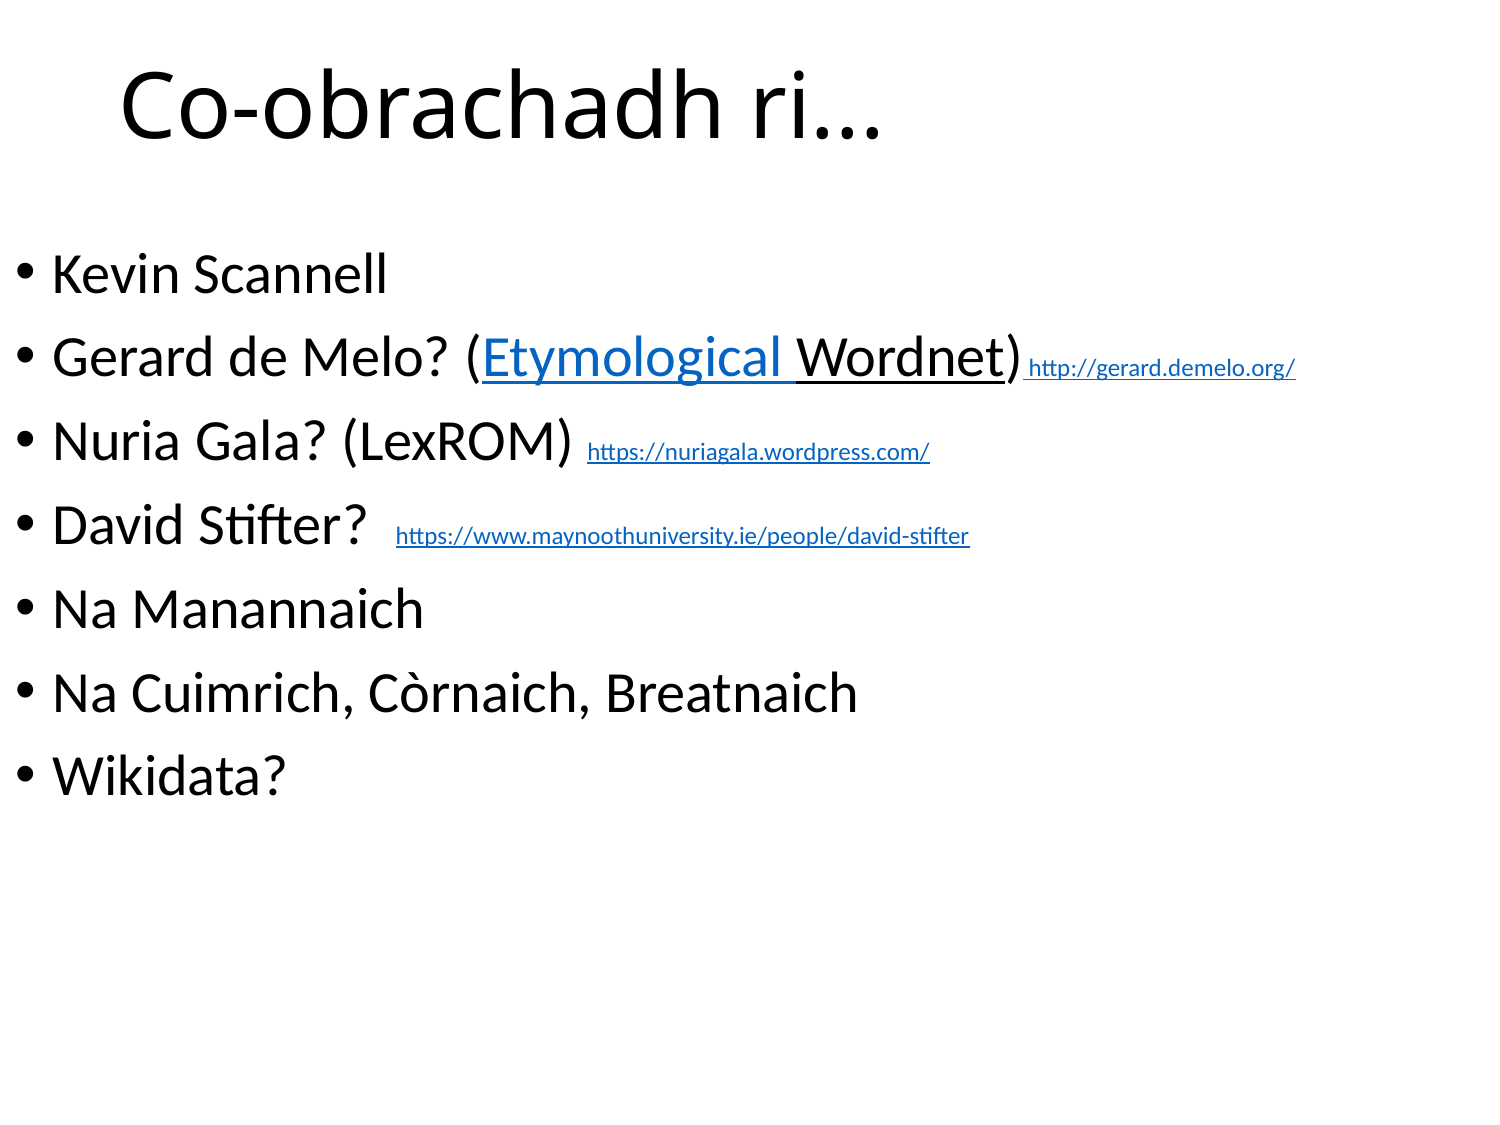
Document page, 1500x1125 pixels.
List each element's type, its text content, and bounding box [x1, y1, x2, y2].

list Kevin Scannell Gerard de Melo? (Etymological Wordnet) http://gerard.demelo.org/ Nuria Gala? (LexROM) https://nuriagala.wordpress.com/ David Stifter? https://www.maynoothuniversity.ie/people/david-stifter Na Manannaich Na Cuimrich, Còrnaich, Breatnaich Wikidata? [0, 235, 1500, 1107]
title Co-obrachadh ri... [103, 0, 1397, 218]
